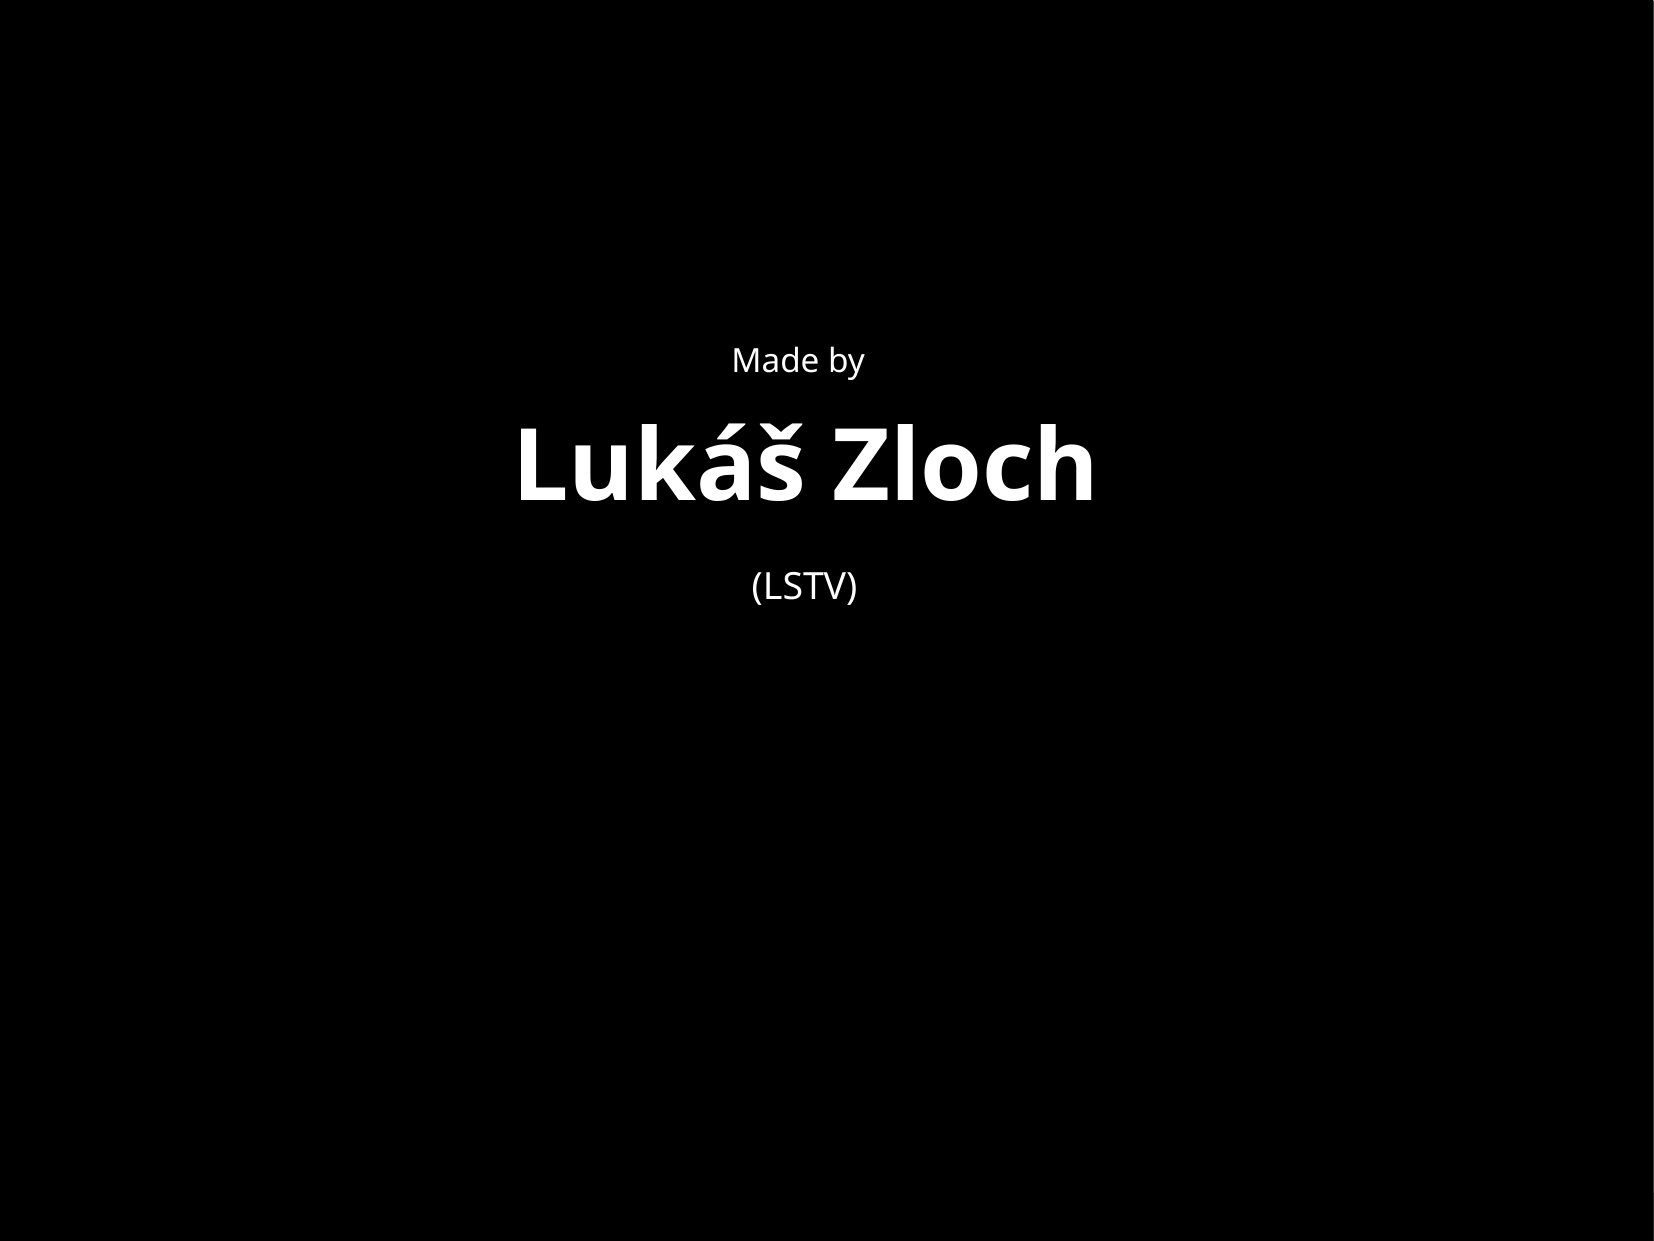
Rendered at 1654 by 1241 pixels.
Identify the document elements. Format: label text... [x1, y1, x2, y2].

text_box Made by [716, 329, 1367, 394]
text_box Lukáš Zloch [603, 414, 1010, 510]
text_box Lukáš Zloch [1002, 457, 1010, 488]
text_box [0, 0, 1654, 1241]
text_box (LSTV) [736, 551, 1352, 615]
